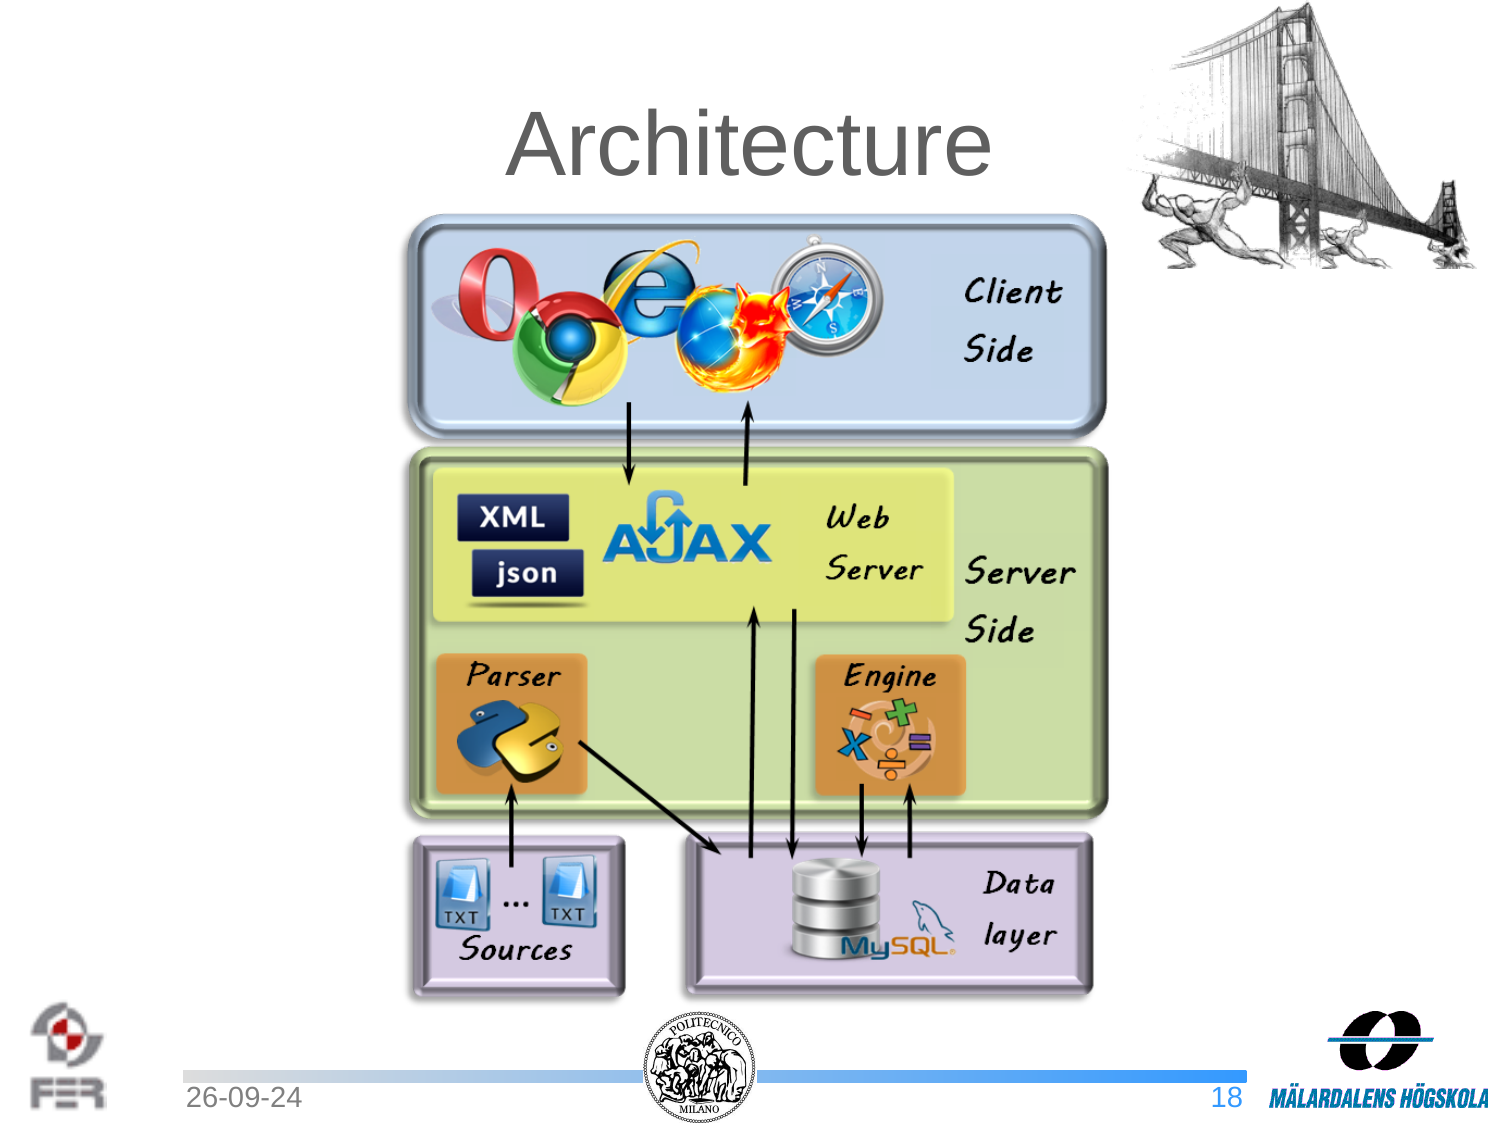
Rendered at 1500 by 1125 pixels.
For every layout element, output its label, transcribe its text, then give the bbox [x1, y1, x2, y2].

picture [29, 987, 107, 1125]
picture [1435, 1096, 1441, 1104]
picture [1122, 0, 1477, 269]
picture [643, 1011, 757, 1123]
picture [395, 212, 1112, 1010]
picture [1454, 1091, 1459, 1108]
picture [1269, 1011, 1488, 1108]
text_box 13-10-30 [171, 1070, 396, 1114]
title Architecture [75, 45, 1122, 233]
picture [1368, 1093, 1374, 1104]
text_box <numero> [1187, 1070, 1258, 1114]
